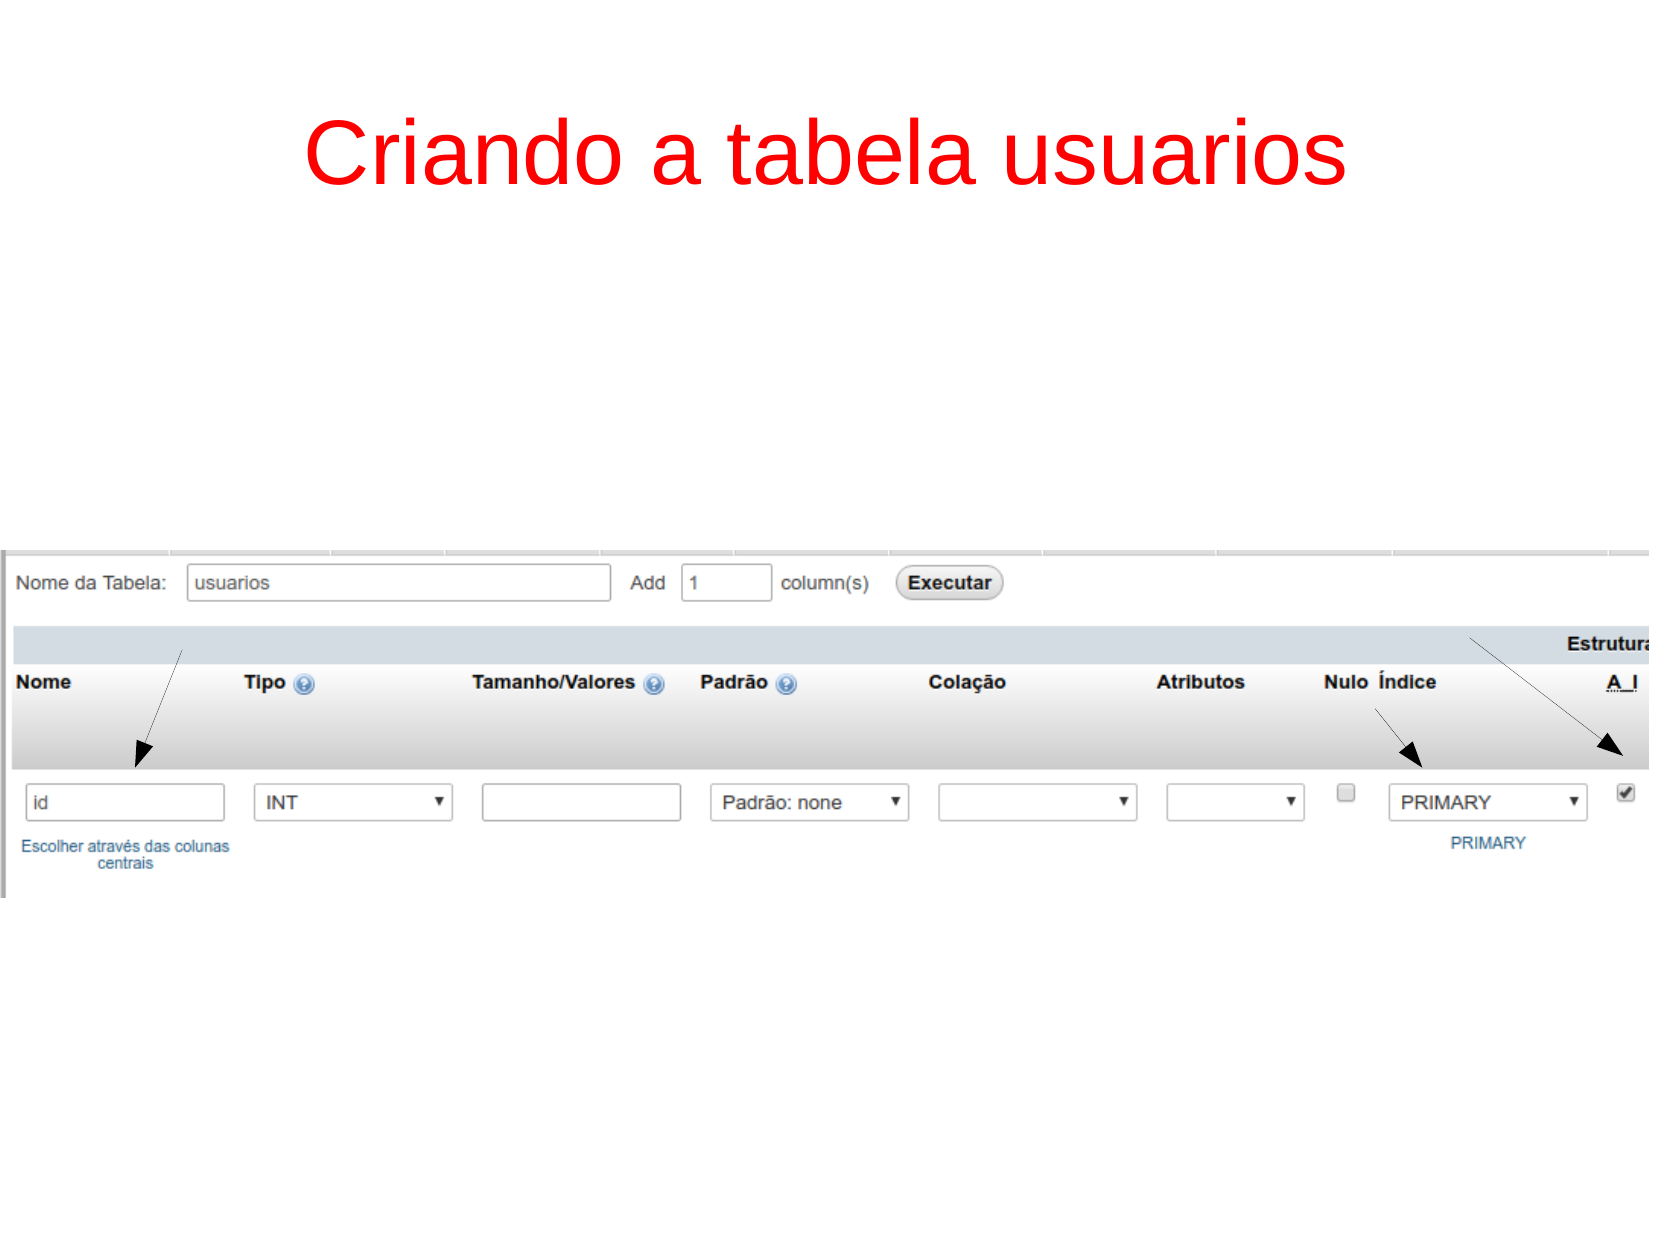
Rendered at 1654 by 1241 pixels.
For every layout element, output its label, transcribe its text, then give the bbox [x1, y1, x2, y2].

picture [0, 550, 1649, 898]
title Criando a tabela usuarios [82, 49, 1571, 257]
